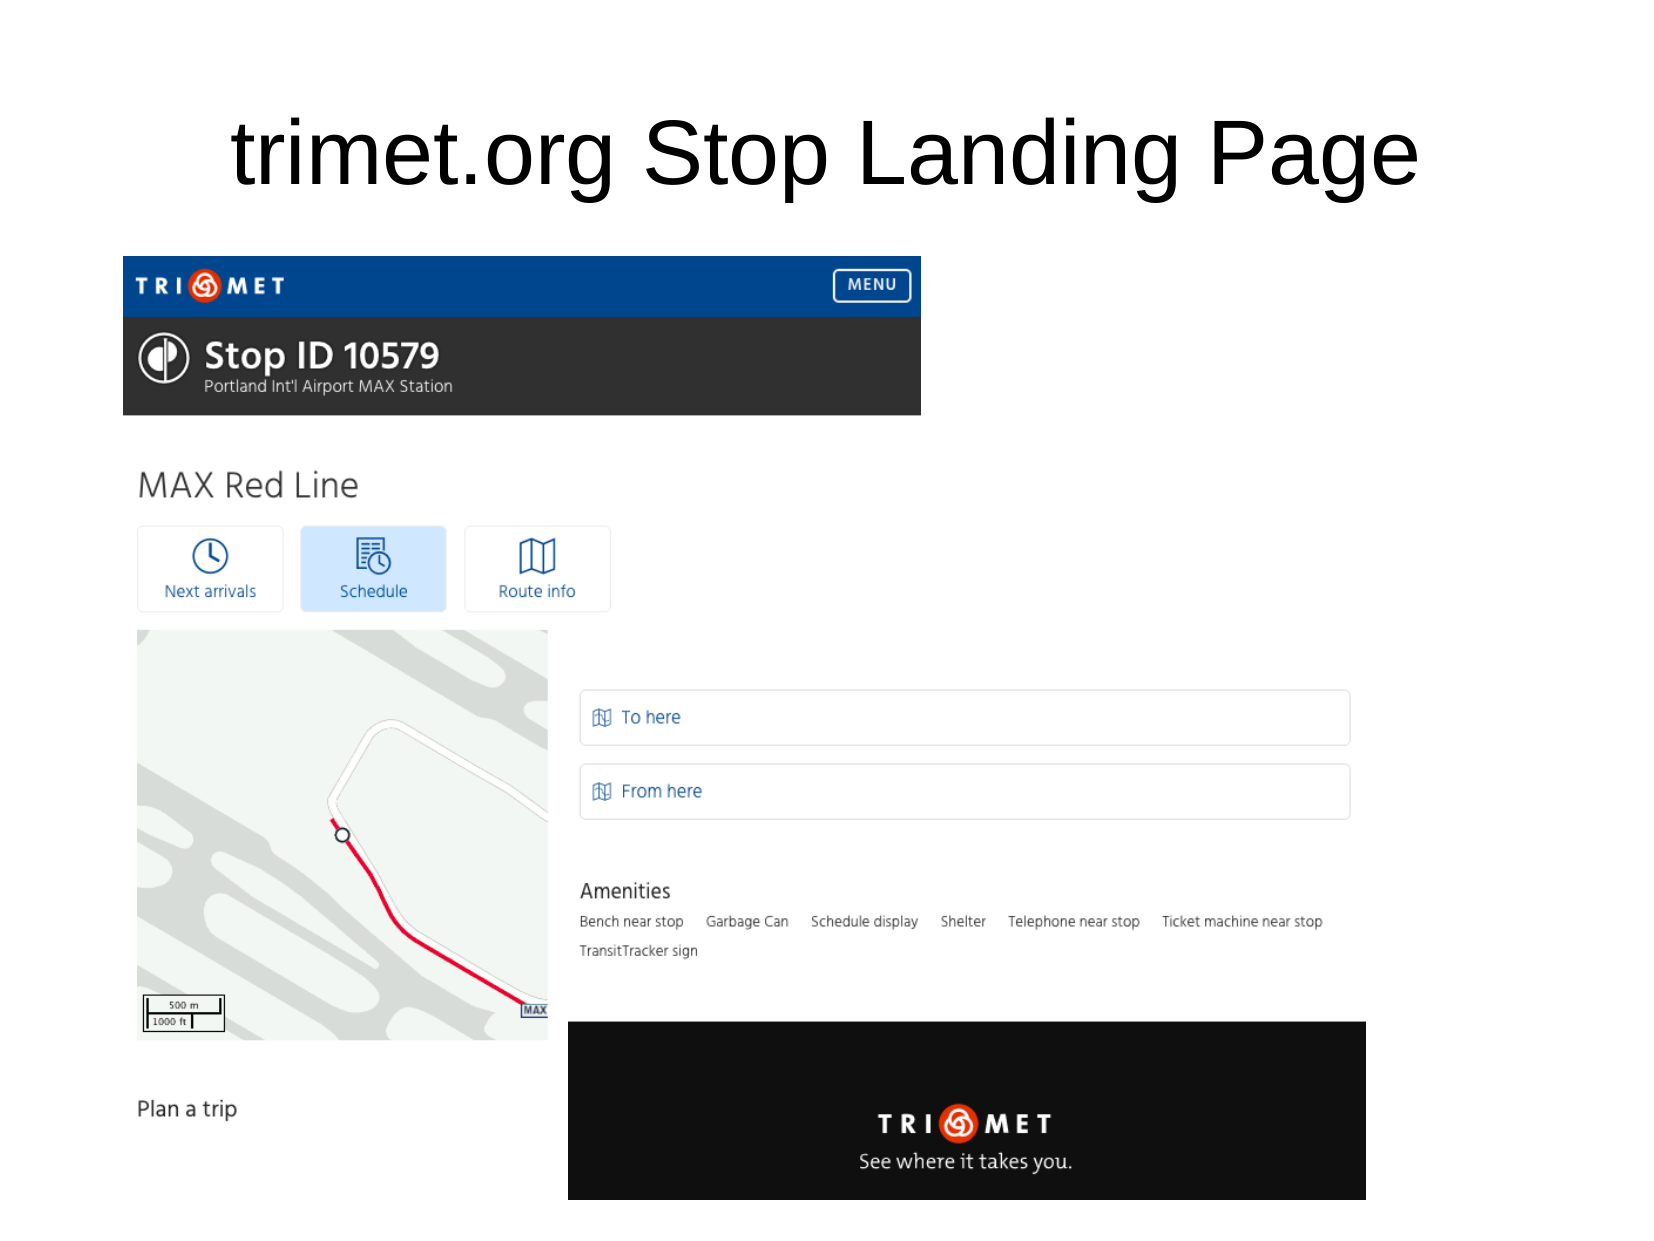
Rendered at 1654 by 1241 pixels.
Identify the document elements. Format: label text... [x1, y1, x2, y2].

title trimet.org Stop Landing Page [82, 49, 1571, 257]
picture [123, 256, 1366, 1201]
